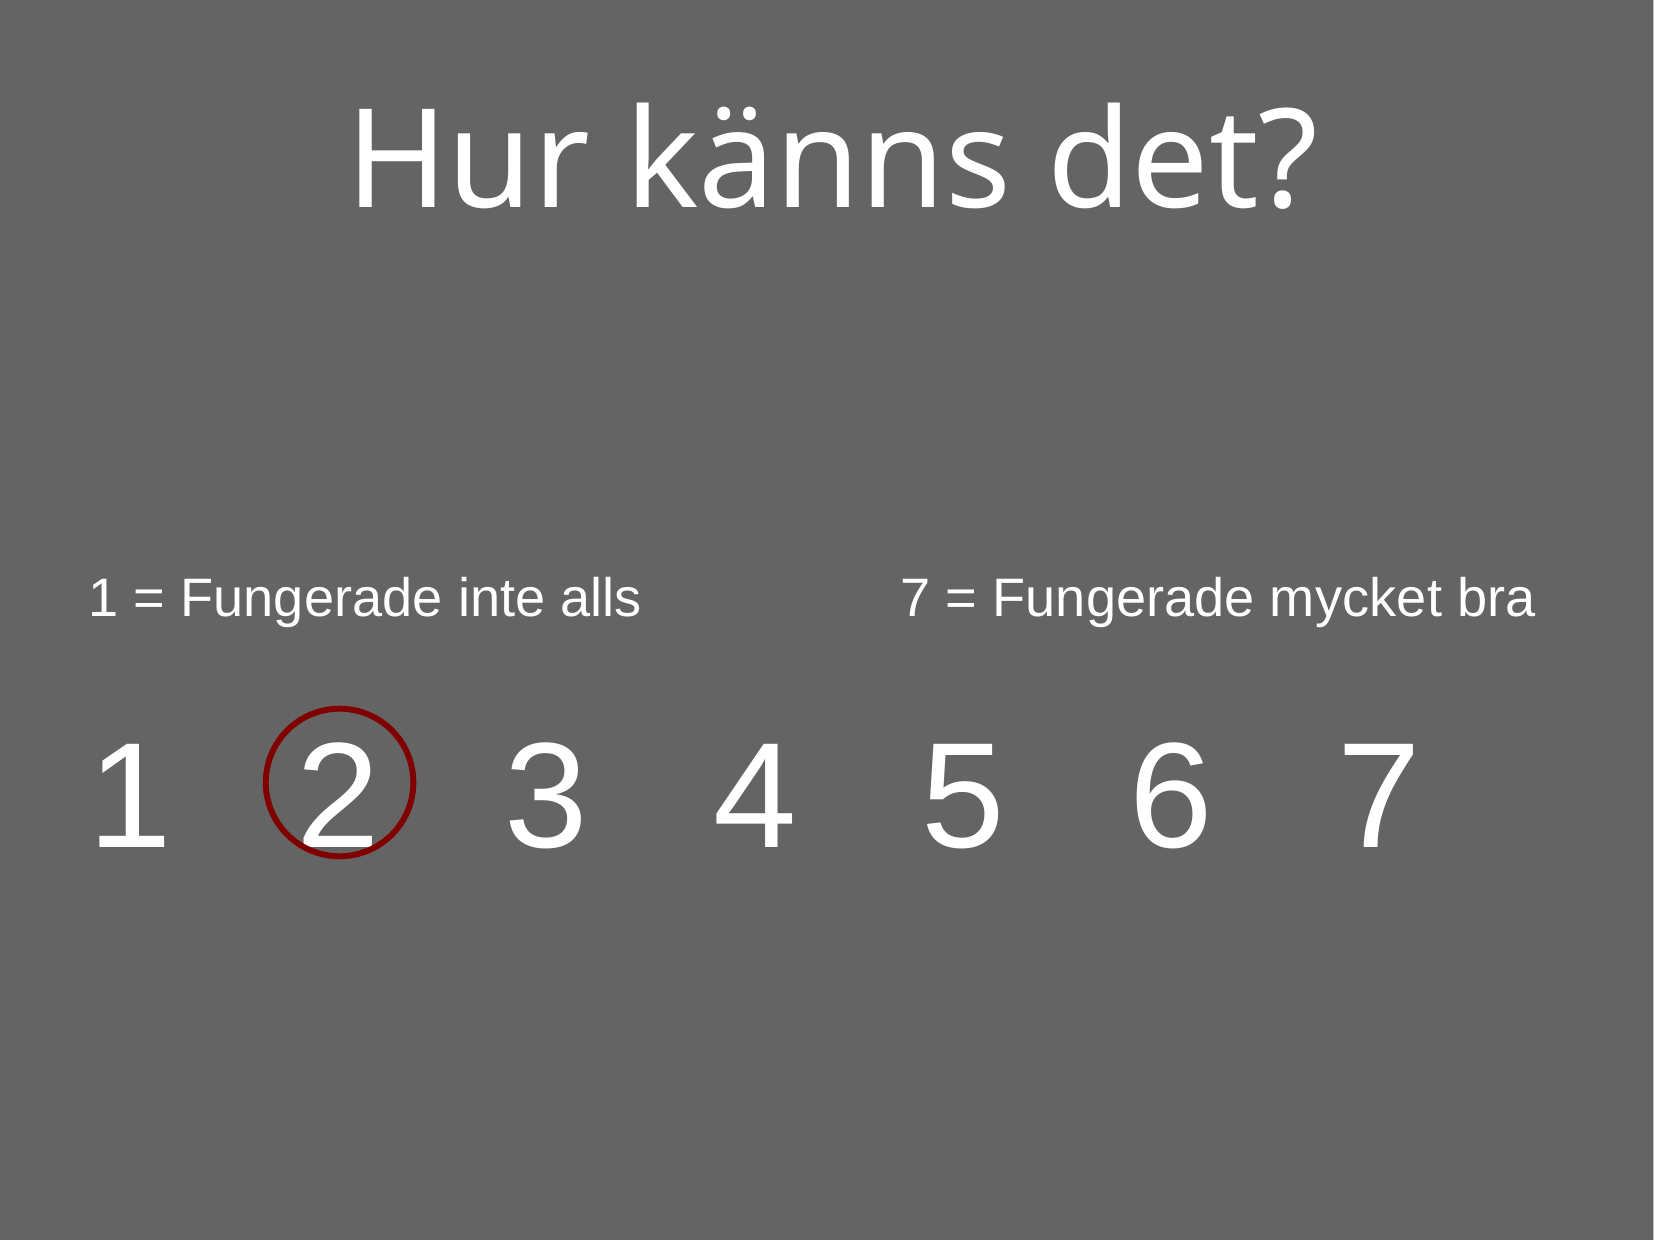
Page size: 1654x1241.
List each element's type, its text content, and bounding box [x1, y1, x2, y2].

subtitle 1 = Fungerade inte alls 7 = Fungerade mycket bra 1 2 3 4 5 6 7 [88, 383, 1571, 1109]
title Hur känns det? [88, 50, 1577, 258]
